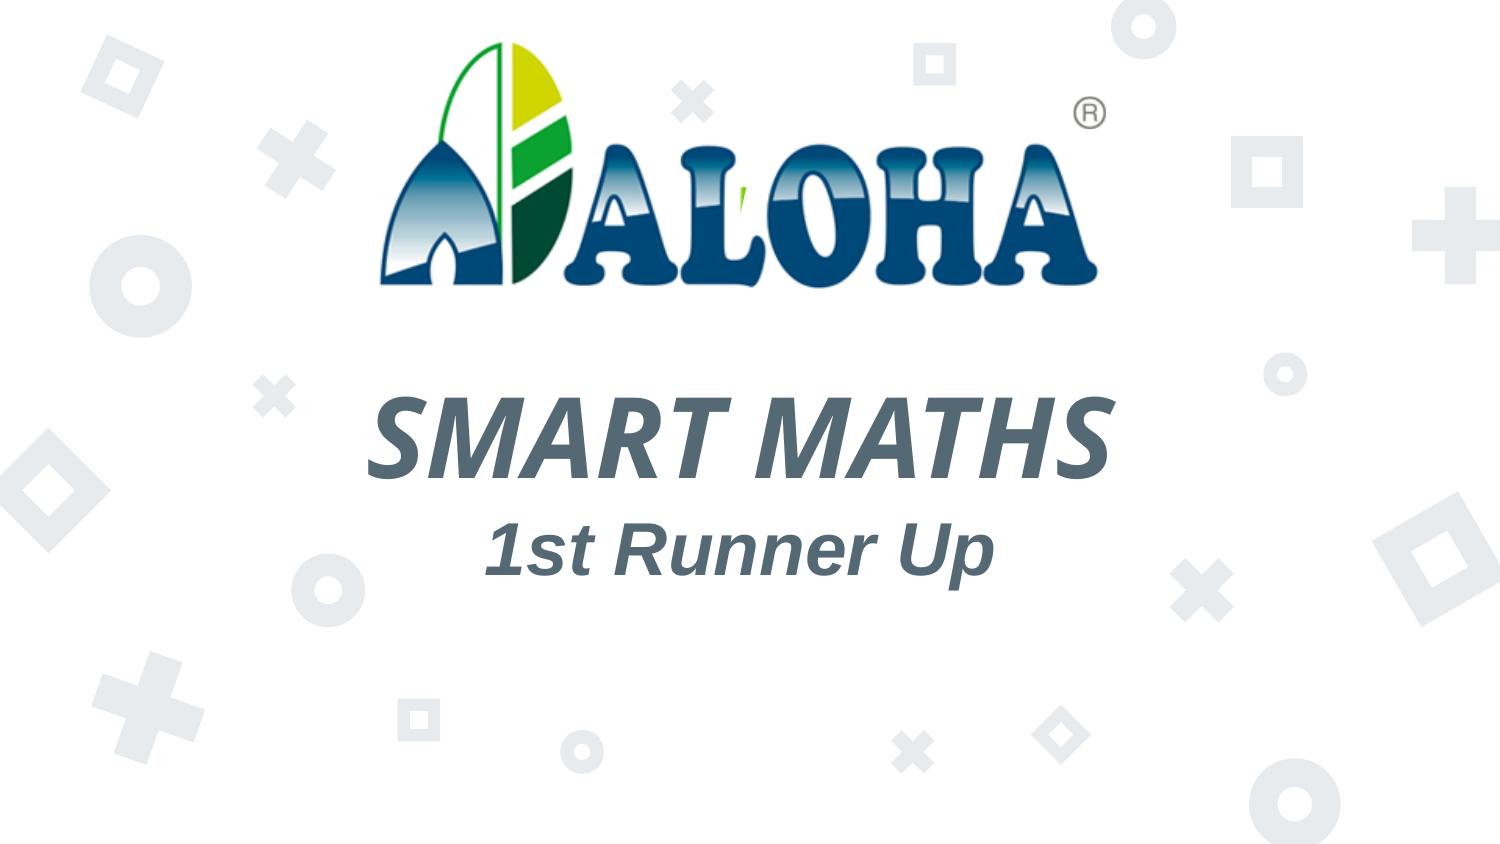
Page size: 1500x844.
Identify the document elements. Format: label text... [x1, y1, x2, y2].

picture [356, 23, 1122, 311]
text_box SMART MATHS 1st Runner Up [324, 354, 1158, 603]
